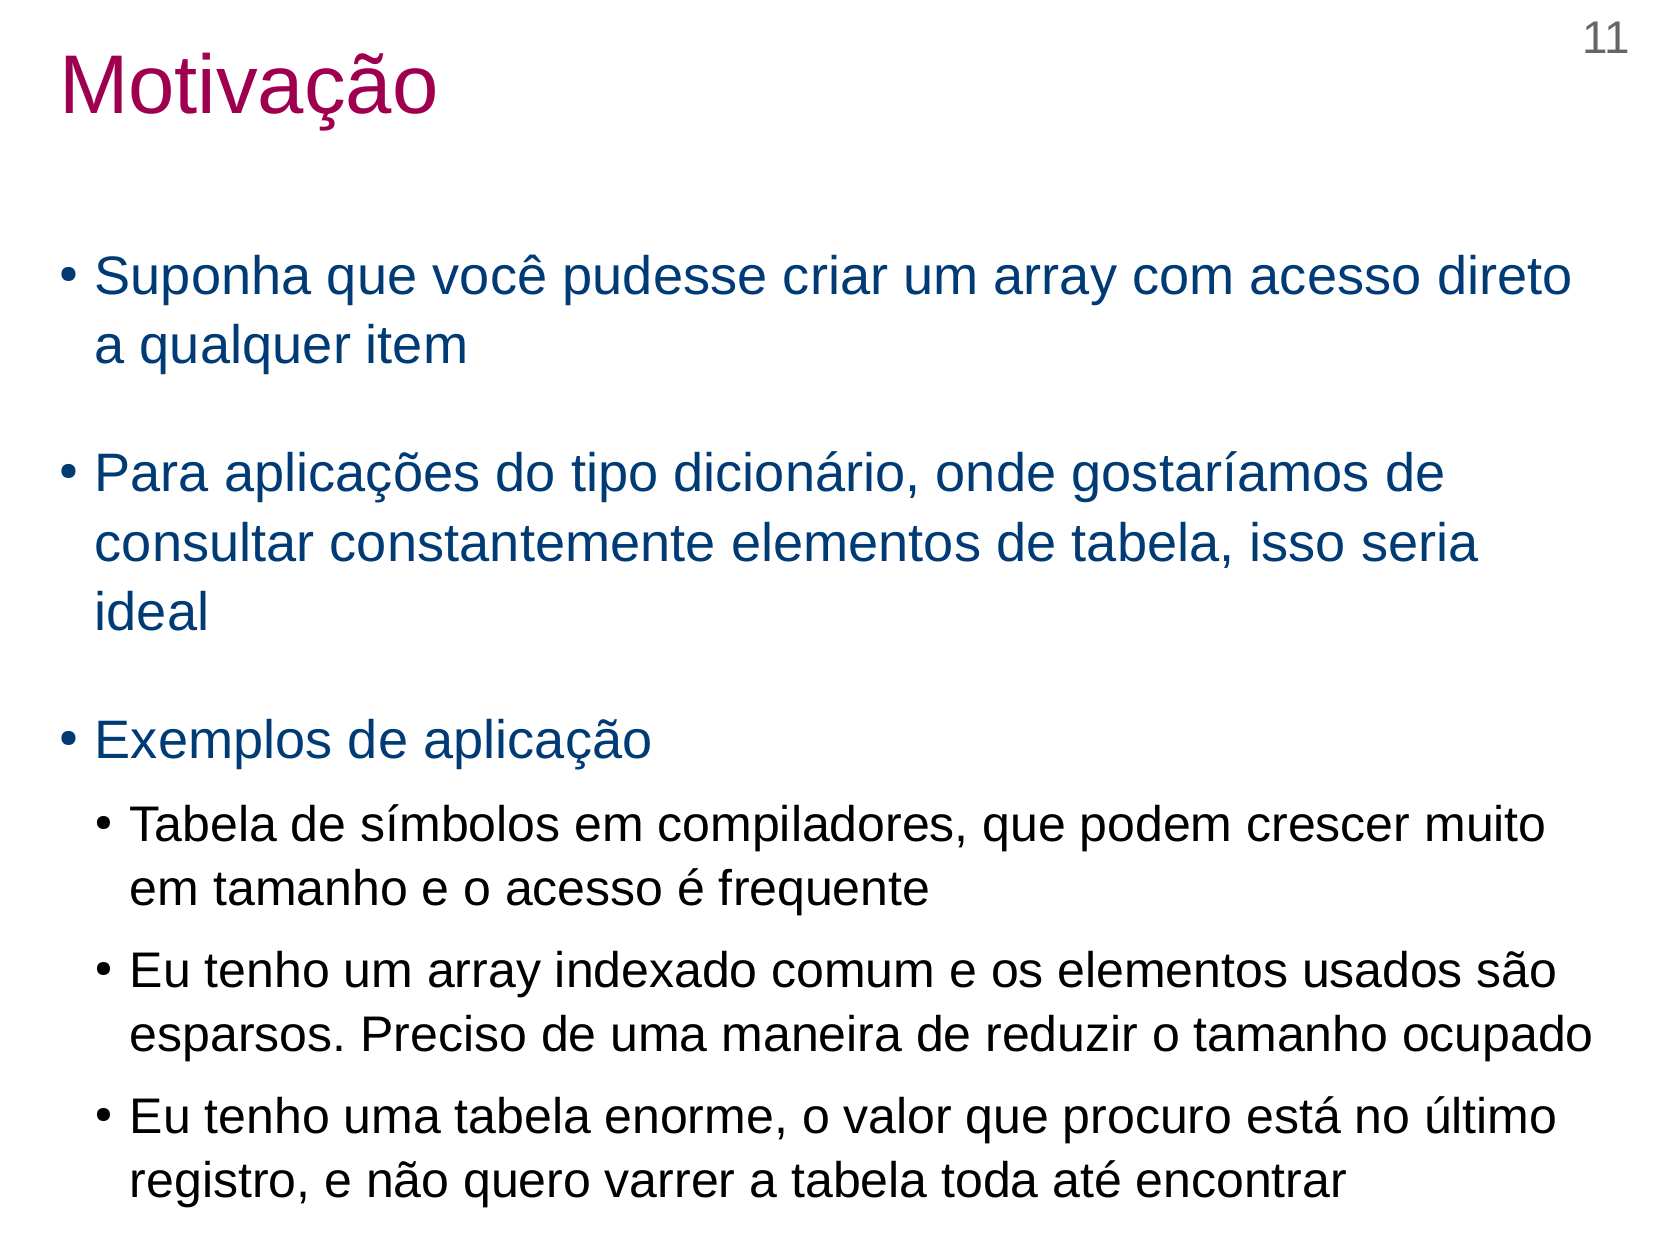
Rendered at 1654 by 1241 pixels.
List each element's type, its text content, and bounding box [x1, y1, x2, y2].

title Motivação [59, 29, 1595, 148]
list Suponha que você pudesse criar um array com acesso direto a qualquer item Para aplicações do tipo dicionário, onde gostaríamos de consultar constantemente elementos de tabela, isso seria ideal Exemplos de aplicação Tabela de símbolos em compiladores, que podem crescer muito em tamanho e o acesso é frequente Eu tenho um array indexado comum e os elementos usados são esparsos. Preciso de uma maneira de reduzir o tamanho ocupado Eu tenho uma tabela enorme, o valor que procuro está no último registro, e não quero varrer a tabela toda até encontrar [59, 236, 1595, 1211]
